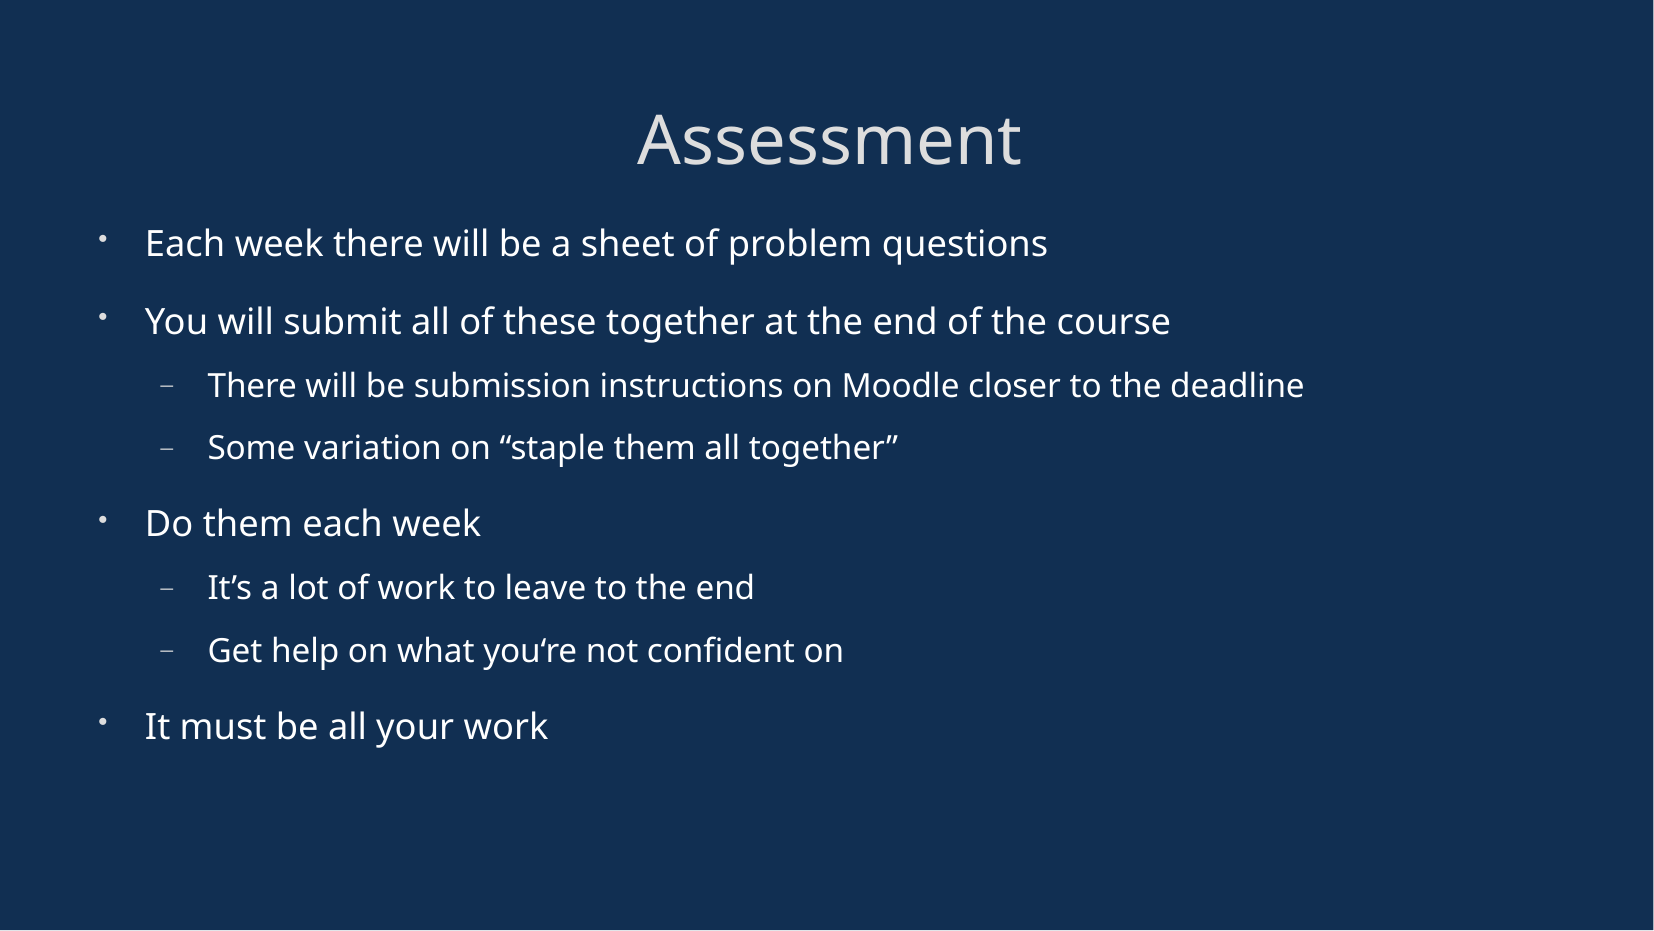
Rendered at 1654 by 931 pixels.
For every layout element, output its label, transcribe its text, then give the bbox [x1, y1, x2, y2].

title Assessment [97, 56, 1563, 217]
list Each week there will be a sheet of problem questions You will submit all of these together at the end of the course There will be submission instructions on Moodle closer to the deadline Some variation on “staple them all together” Do them each week It’s a lot of work to leave to the end Get help on what you‘re not confident on It must be all your work [82, 217, 1571, 758]
